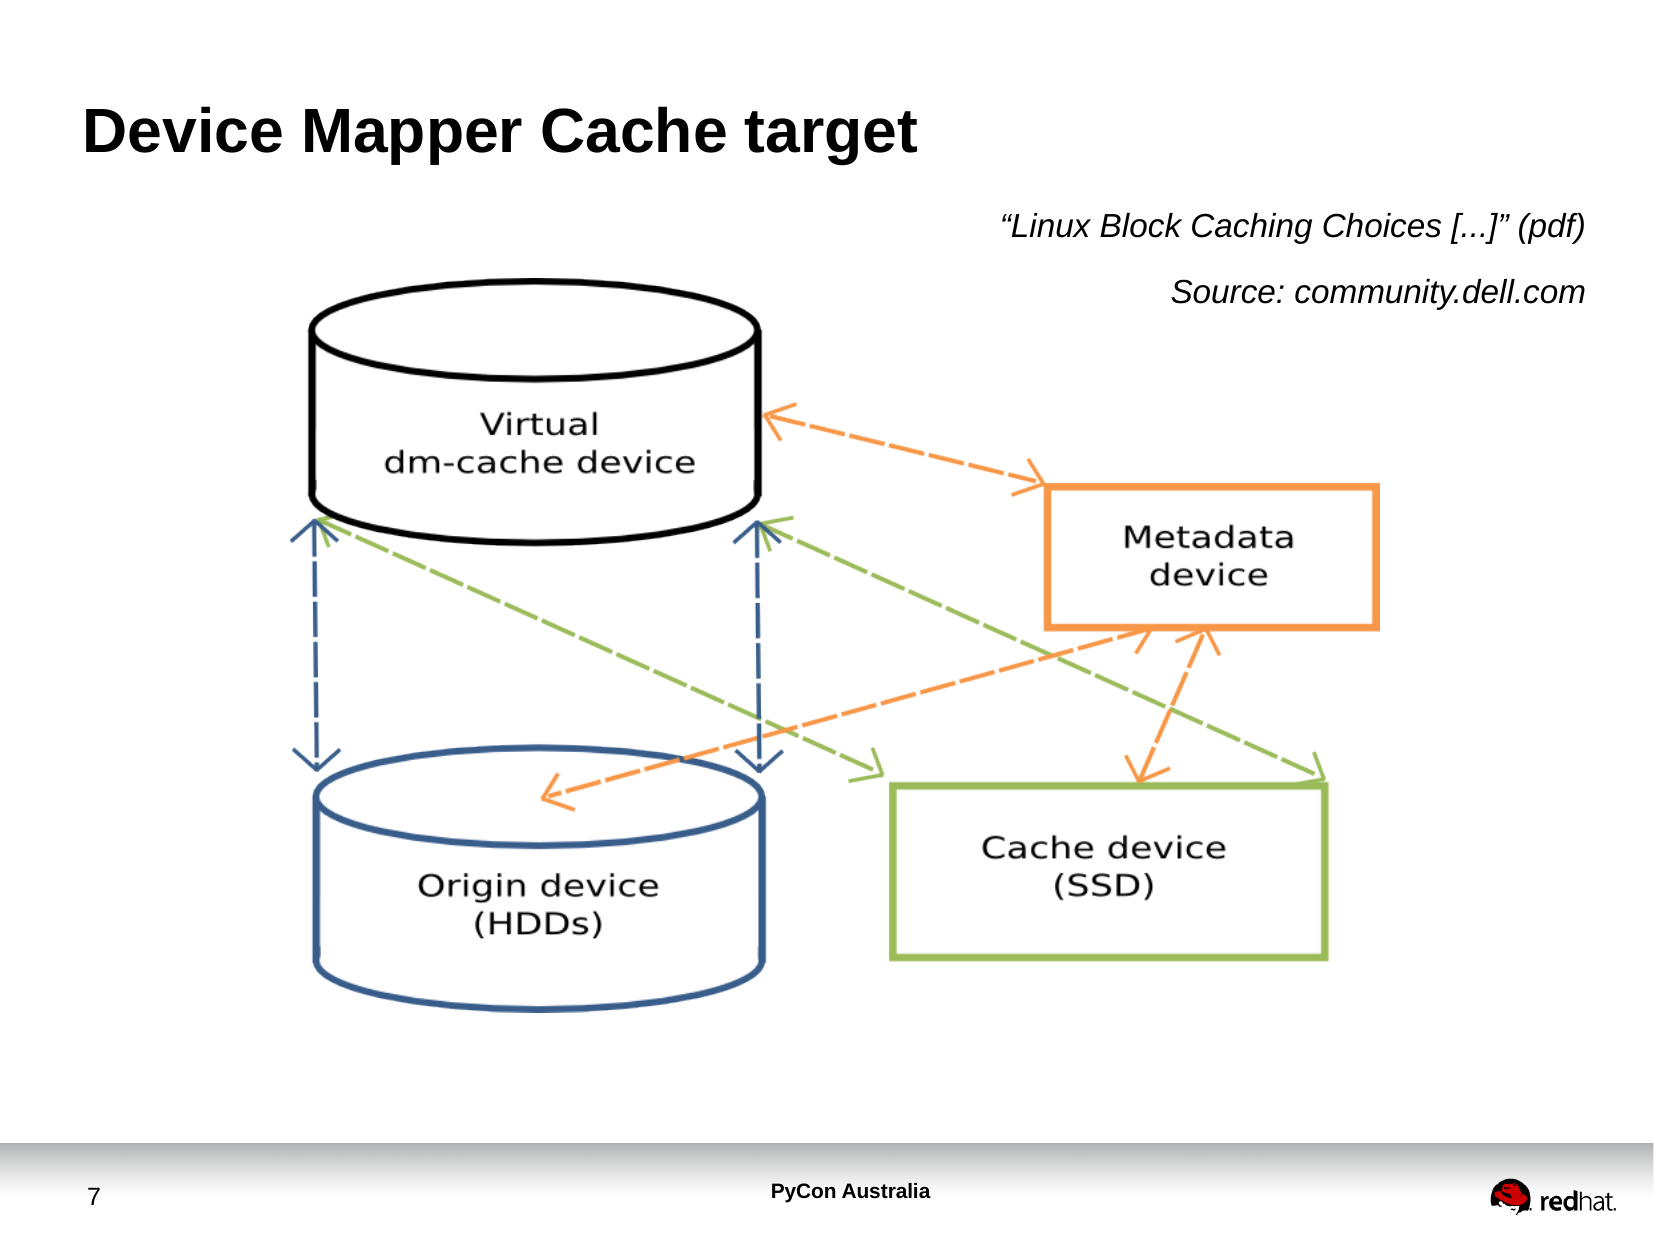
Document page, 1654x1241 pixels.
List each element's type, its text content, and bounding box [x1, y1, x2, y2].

picture [0, 1143, 1654, 1241]
list “Linux Block Caching Choices [...]” (pdf) Source: community.dell.com [98, 207, 1587, 482]
picture [289, 278, 1380, 1013]
title Device Mapper Cache target [82, 37, 1571, 226]
